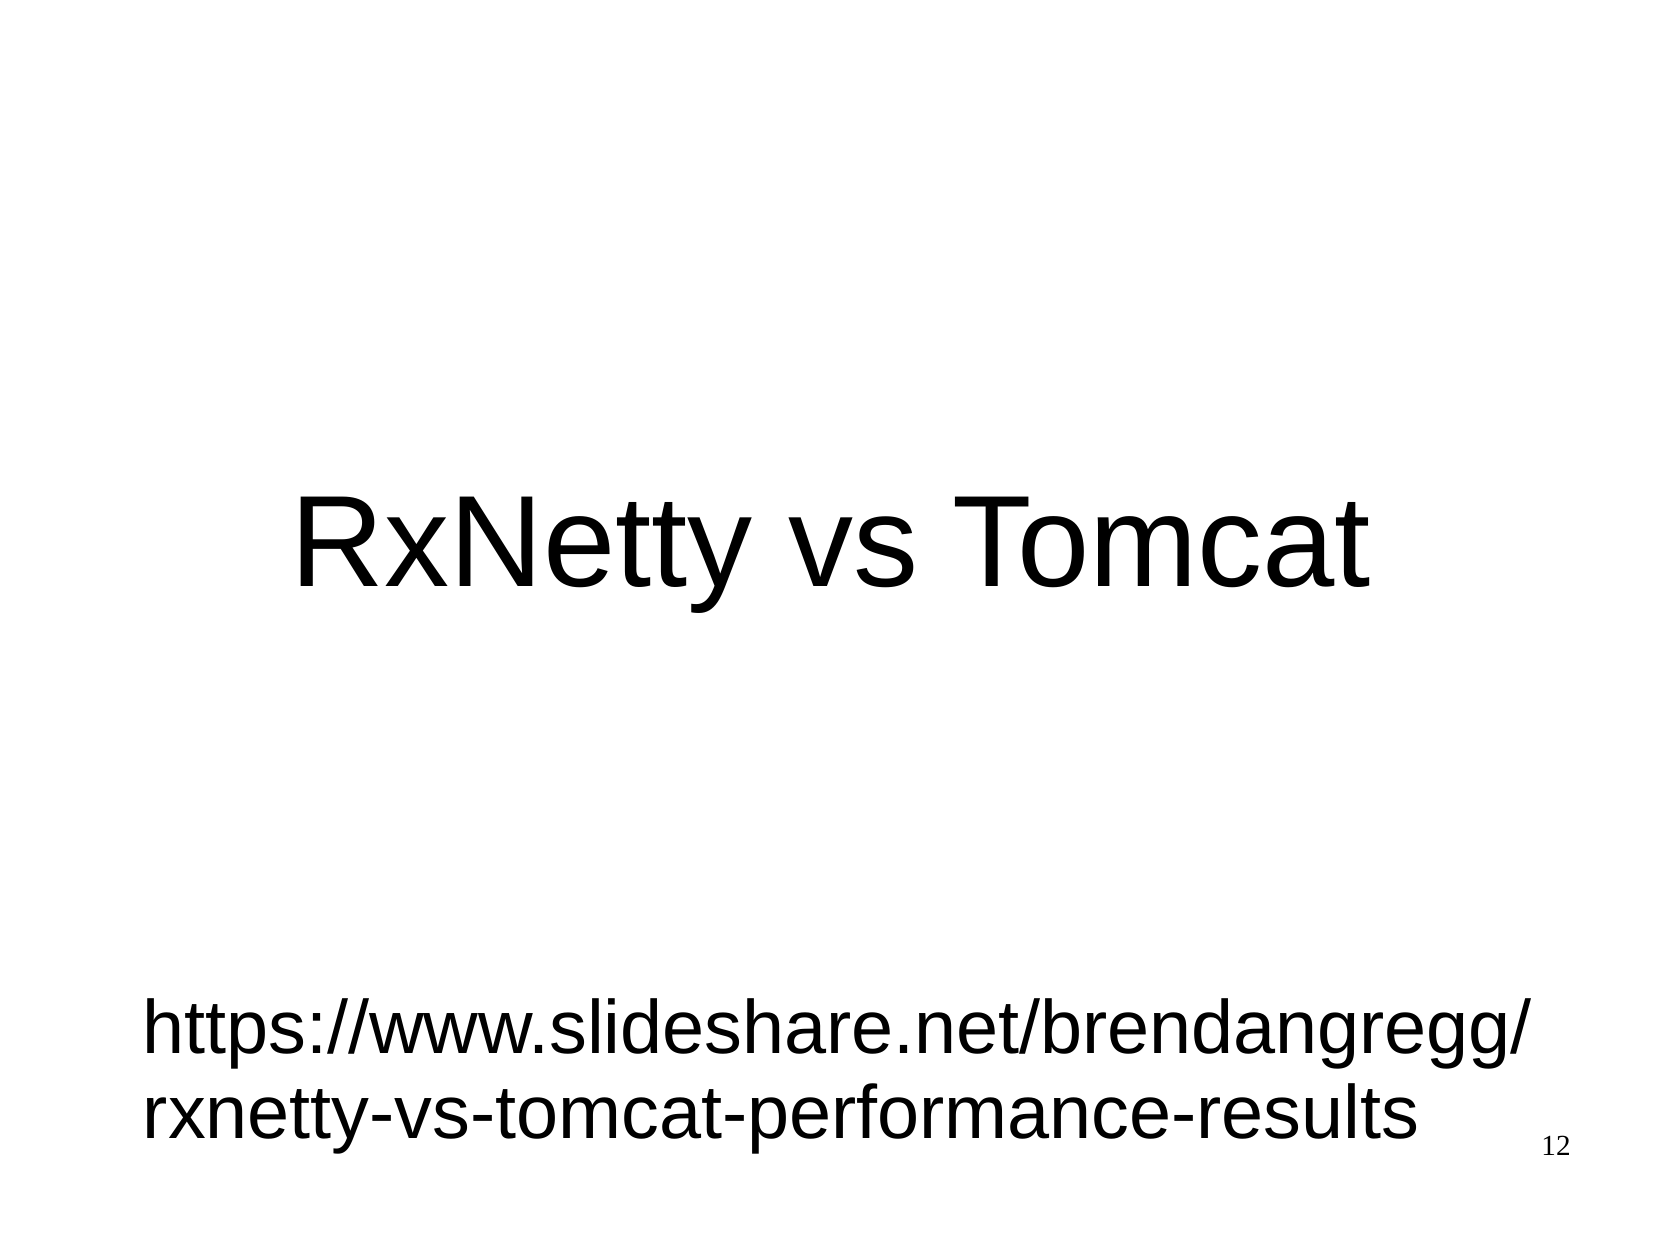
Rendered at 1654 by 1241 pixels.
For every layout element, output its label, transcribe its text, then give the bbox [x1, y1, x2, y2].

list https://www.slideshare.net/brendangregg/rxnetty-vs-tomcat-performance-results [82, 985, 1571, 1216]
title RxNetty vs Tomcat [86, 438, 1576, 646]
